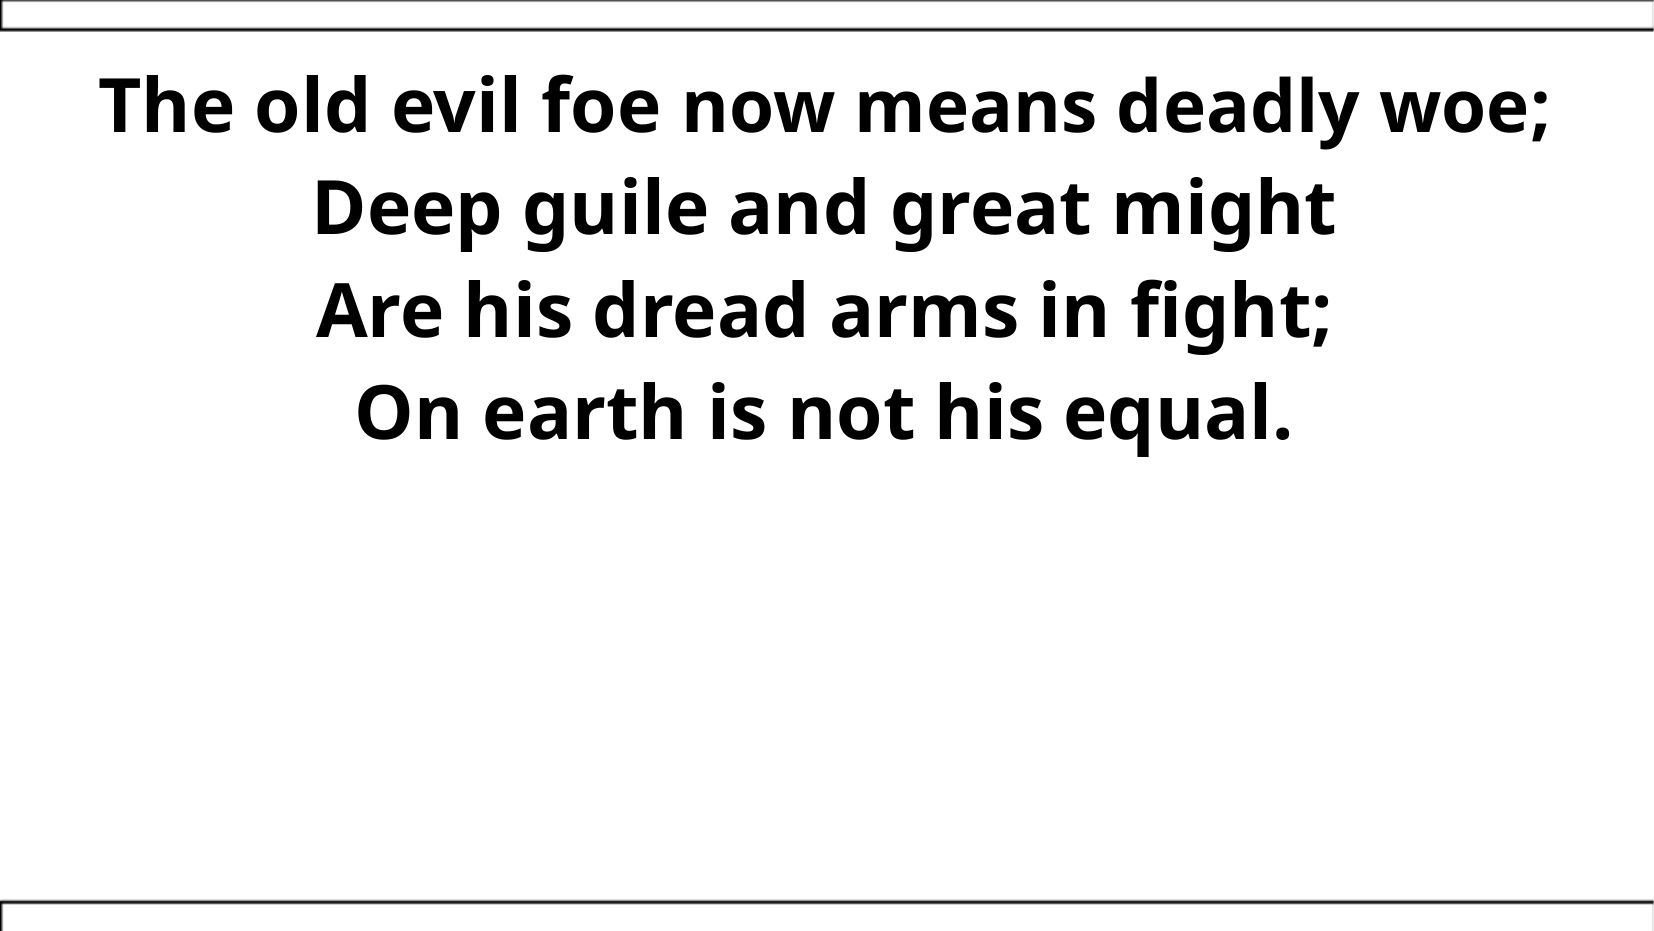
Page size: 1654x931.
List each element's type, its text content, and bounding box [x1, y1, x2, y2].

picture [0, 0, 1654, 931]
text_box The old evil foe now means deadly woe; Deep guile and great might Are his dread arms in fight; On earth is not his equal. [75, 45, 1576, 460]
